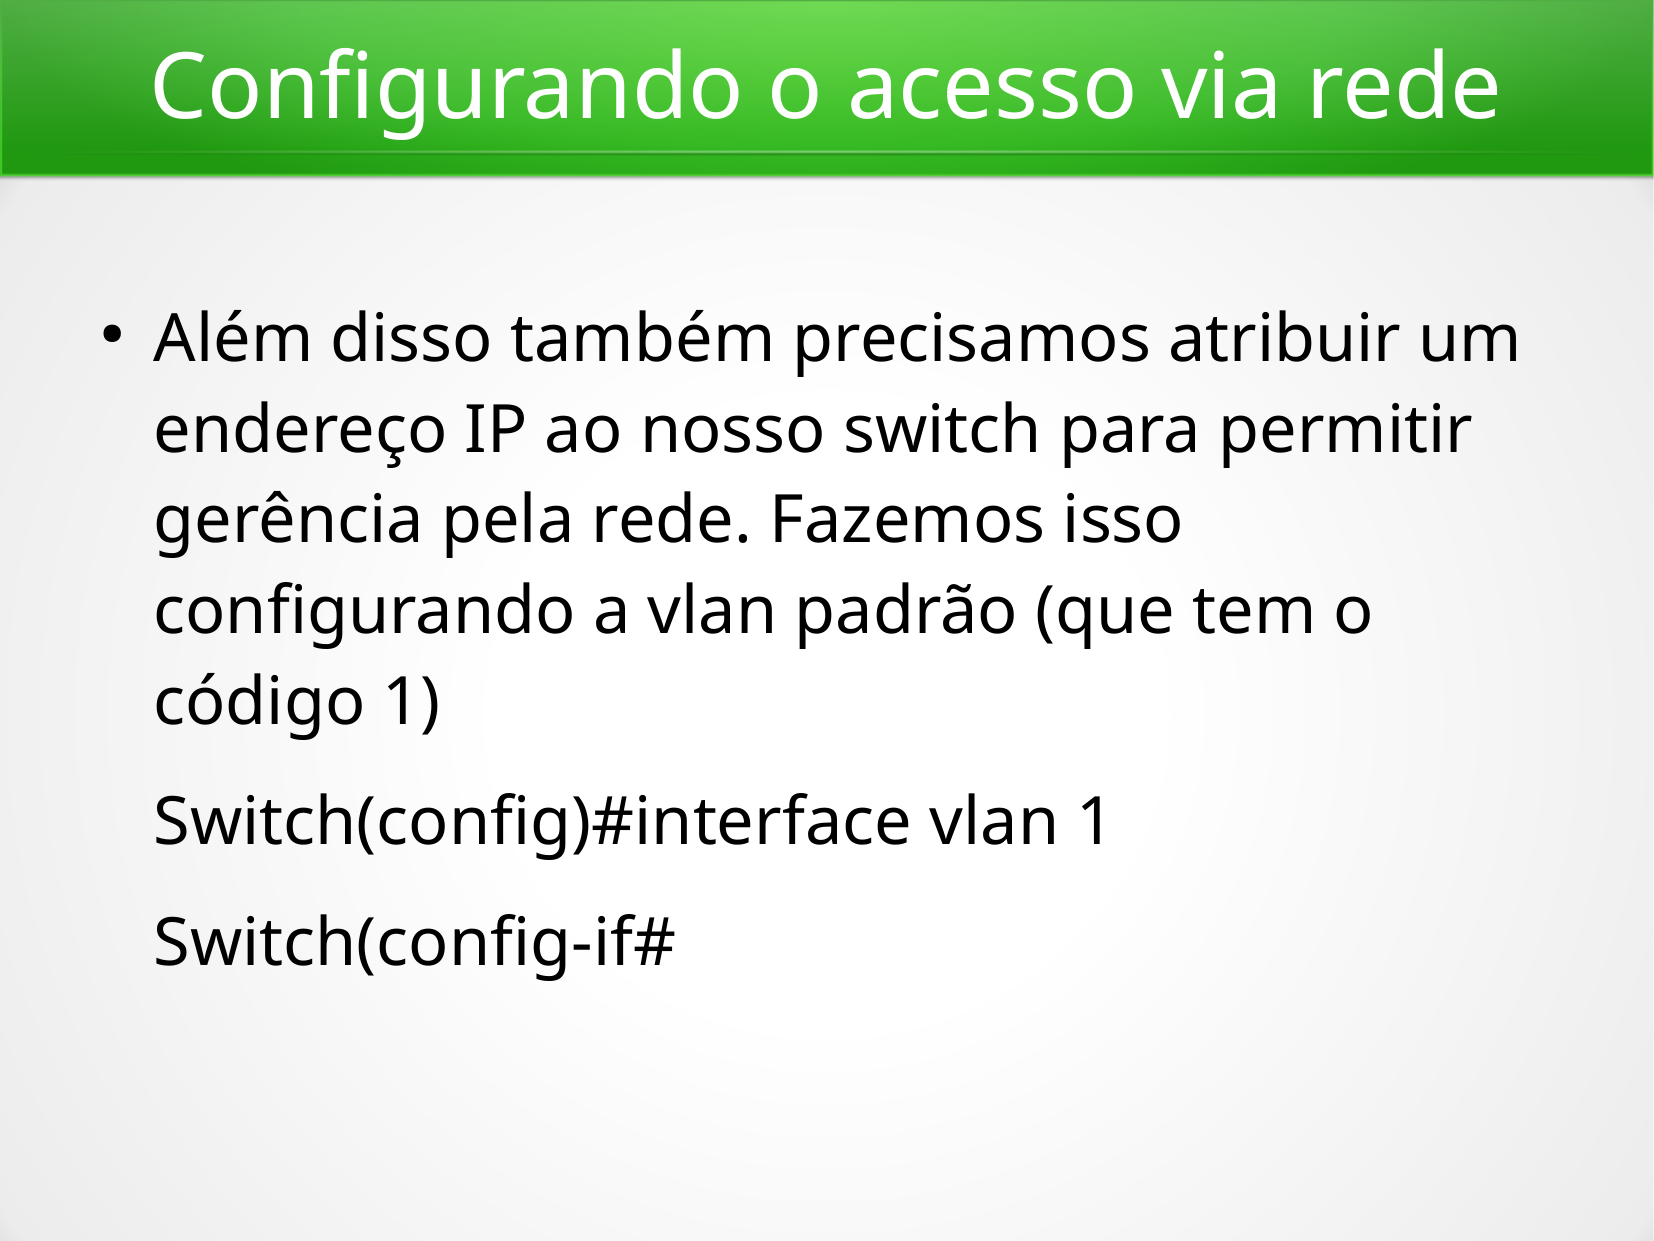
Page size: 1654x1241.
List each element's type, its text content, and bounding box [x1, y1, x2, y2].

title Configurando o acesso via rede [82, 11, 1571, 154]
picture [0, 0, 1654, 1241]
list Além disso também precisamos atribuir um endereço IP ao nosso switch para permitir gerência pela rede. Fazemos isso configurando a vlan padrão (que tem o código 1) Switch(config)#interface vlan 1 Switch(config-if# [82, 290, 1571, 1010]
